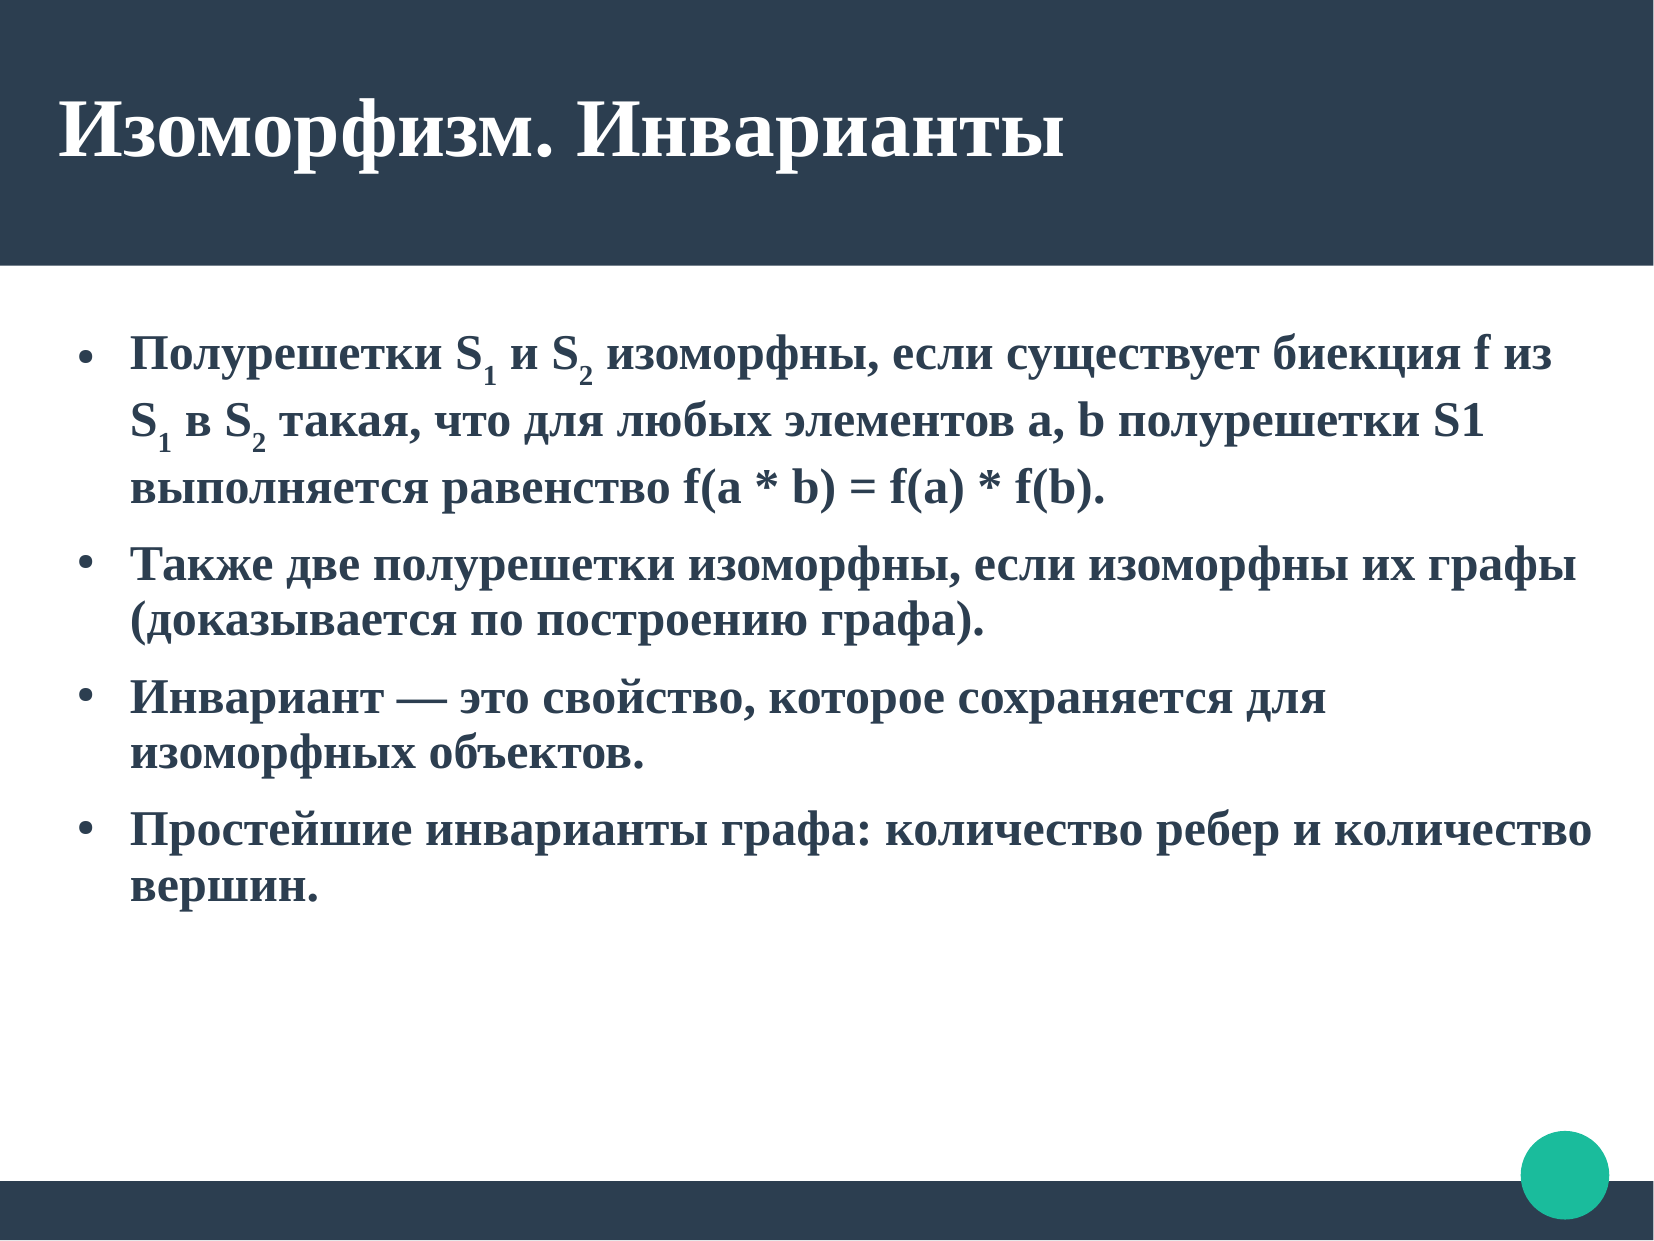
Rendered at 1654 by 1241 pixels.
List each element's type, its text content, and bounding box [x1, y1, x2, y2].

list Полурешетки S1 и S2 изоморфны, если существует биекция f из S1 в S2 такая, что для любых элементов a, b полурешетки S1 выполняется равенство f(a * b) = f(a) * f(b). Также две полурешетки изоморфны, если изоморфны их графы (доказывается по построению графа). Инвариант — это свойство, которое сохраняется для изоморфных объектов. Простейшие инварианты графа: количество ребер и количество вершин. [59, 324, 1595, 1152]
title Изоморфизм. Инварианты [59, 49, 1595, 207]
